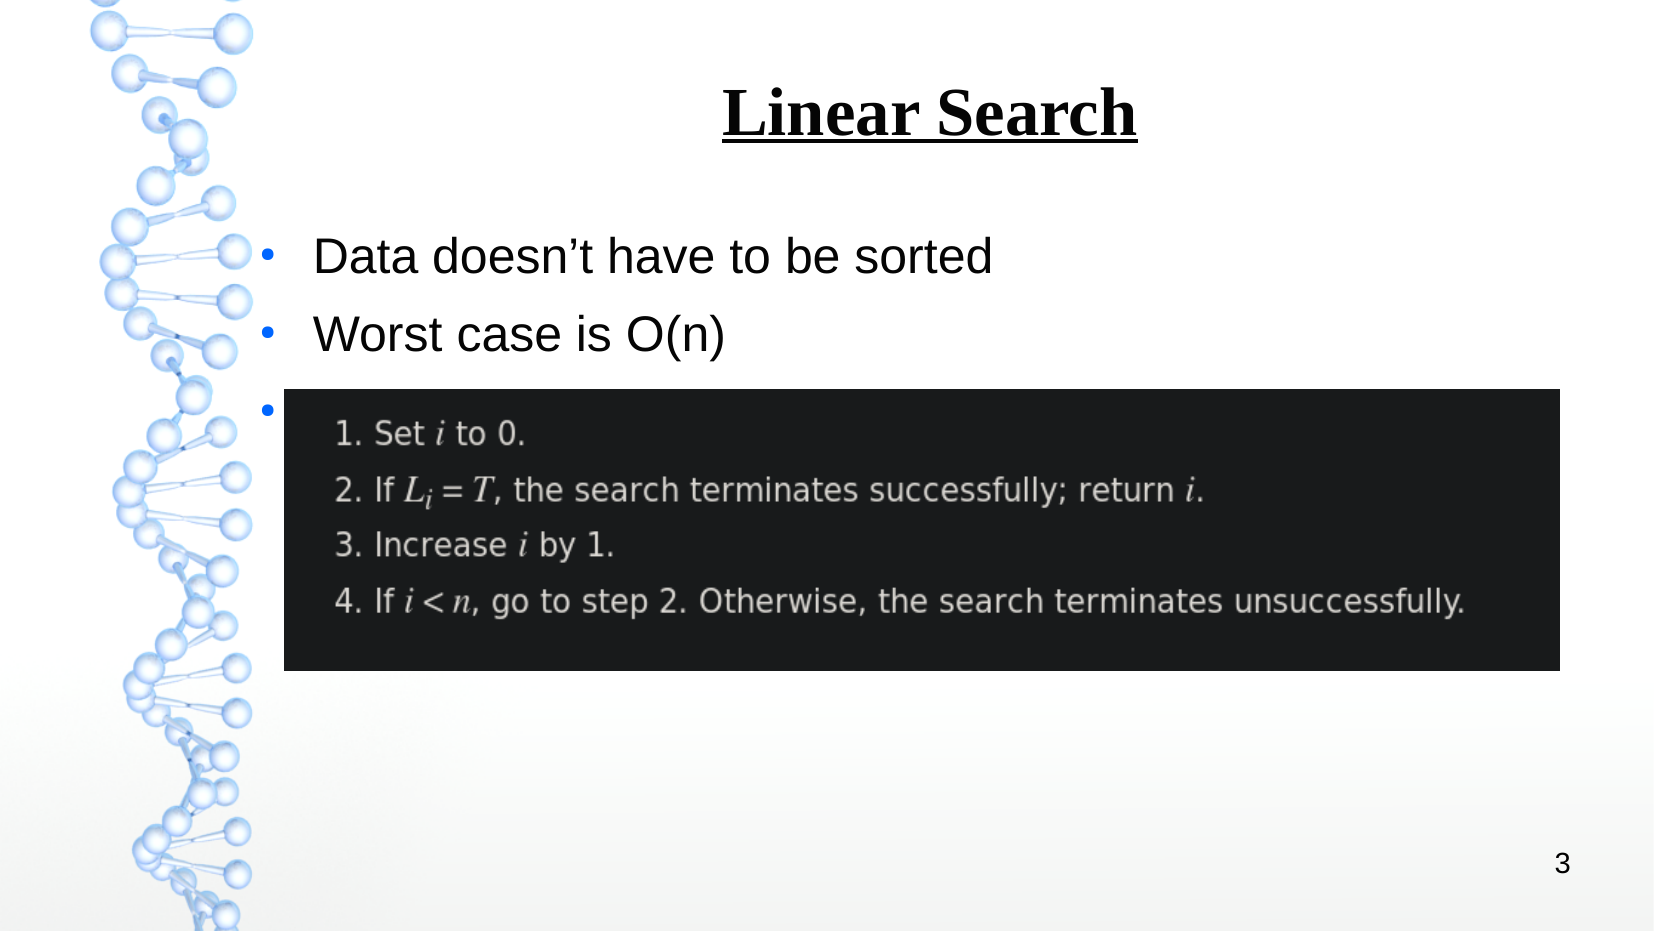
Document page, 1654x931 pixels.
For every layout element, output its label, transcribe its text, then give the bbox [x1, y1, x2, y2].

title Linear Search [265, 35, 1595, 189]
picture [0, 0, 1654, 931]
list Data doesn’t have to be sorted Worst case is O(n) [242, 228, 1560, 768]
